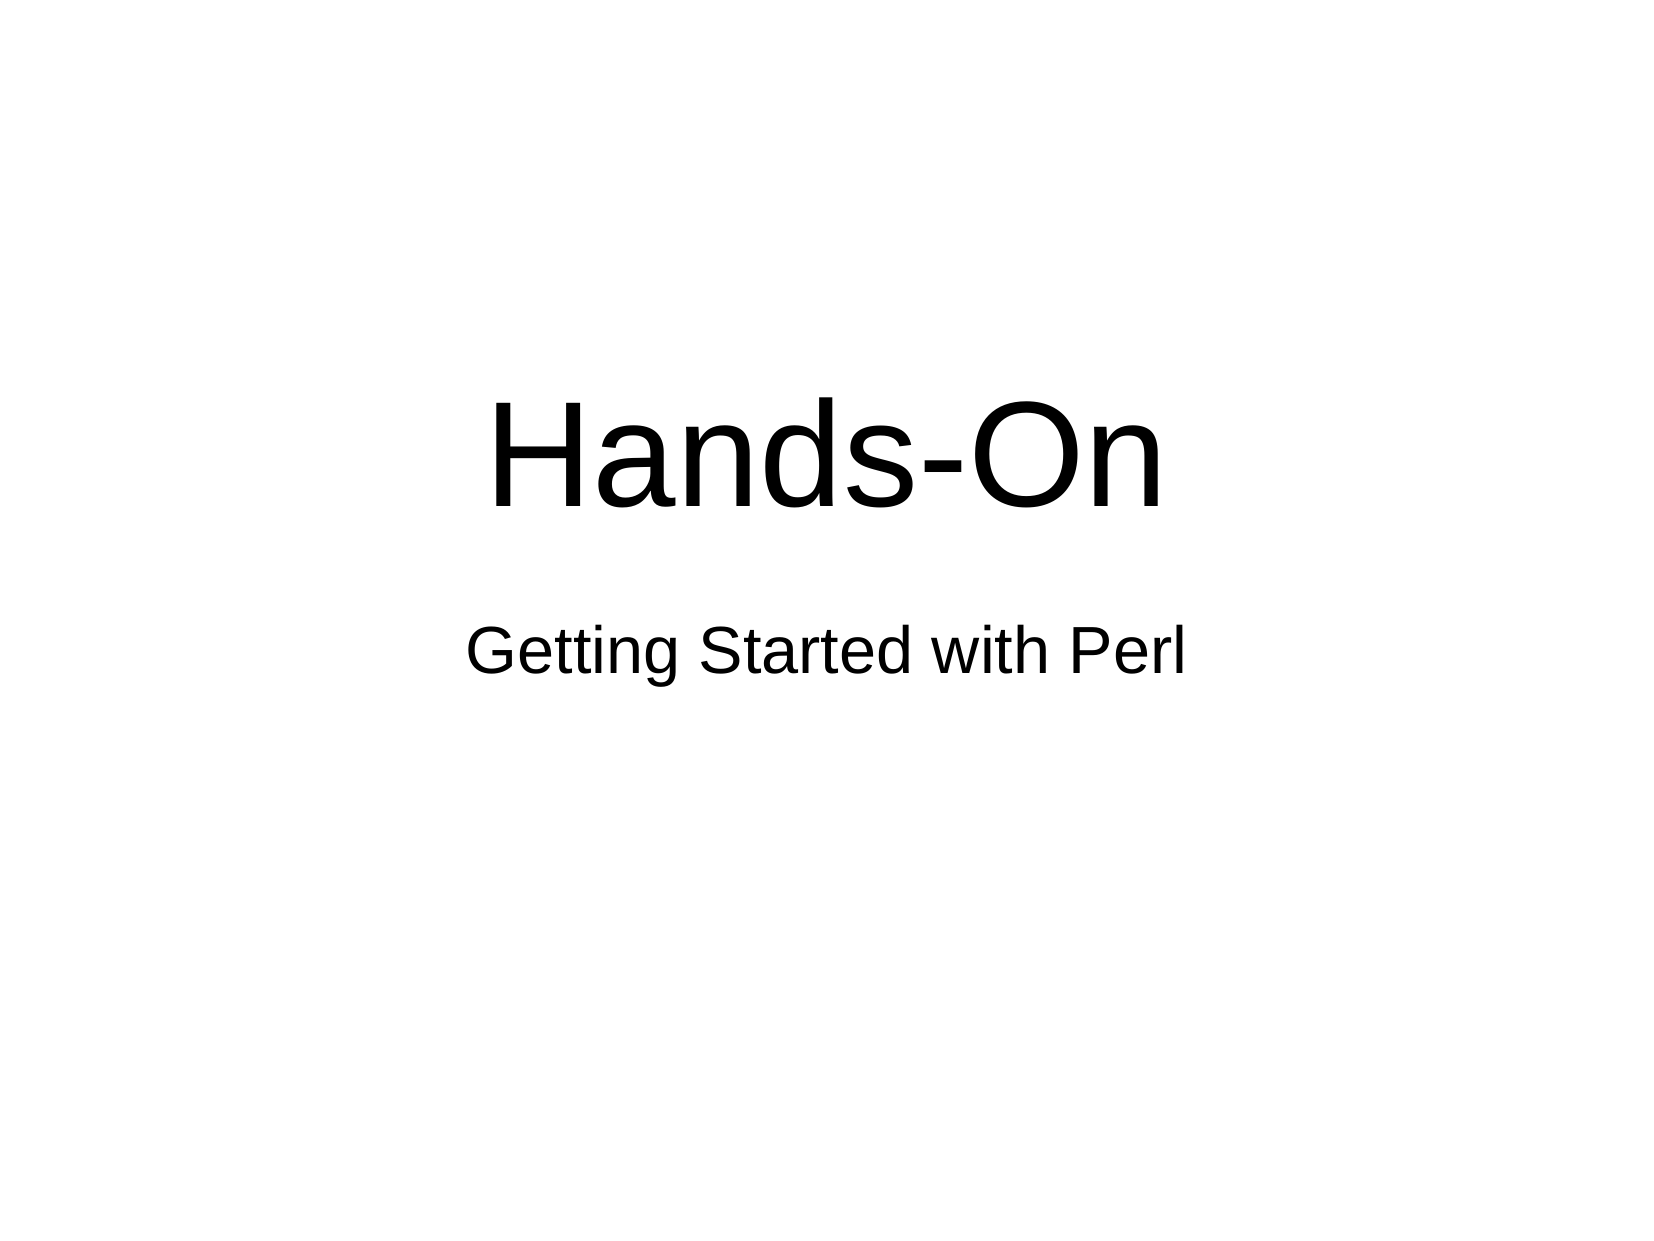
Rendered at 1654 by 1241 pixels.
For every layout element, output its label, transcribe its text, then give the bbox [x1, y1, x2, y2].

subtitle Hands-On Getting Started with Perl [82, 49, 1571, 1010]
